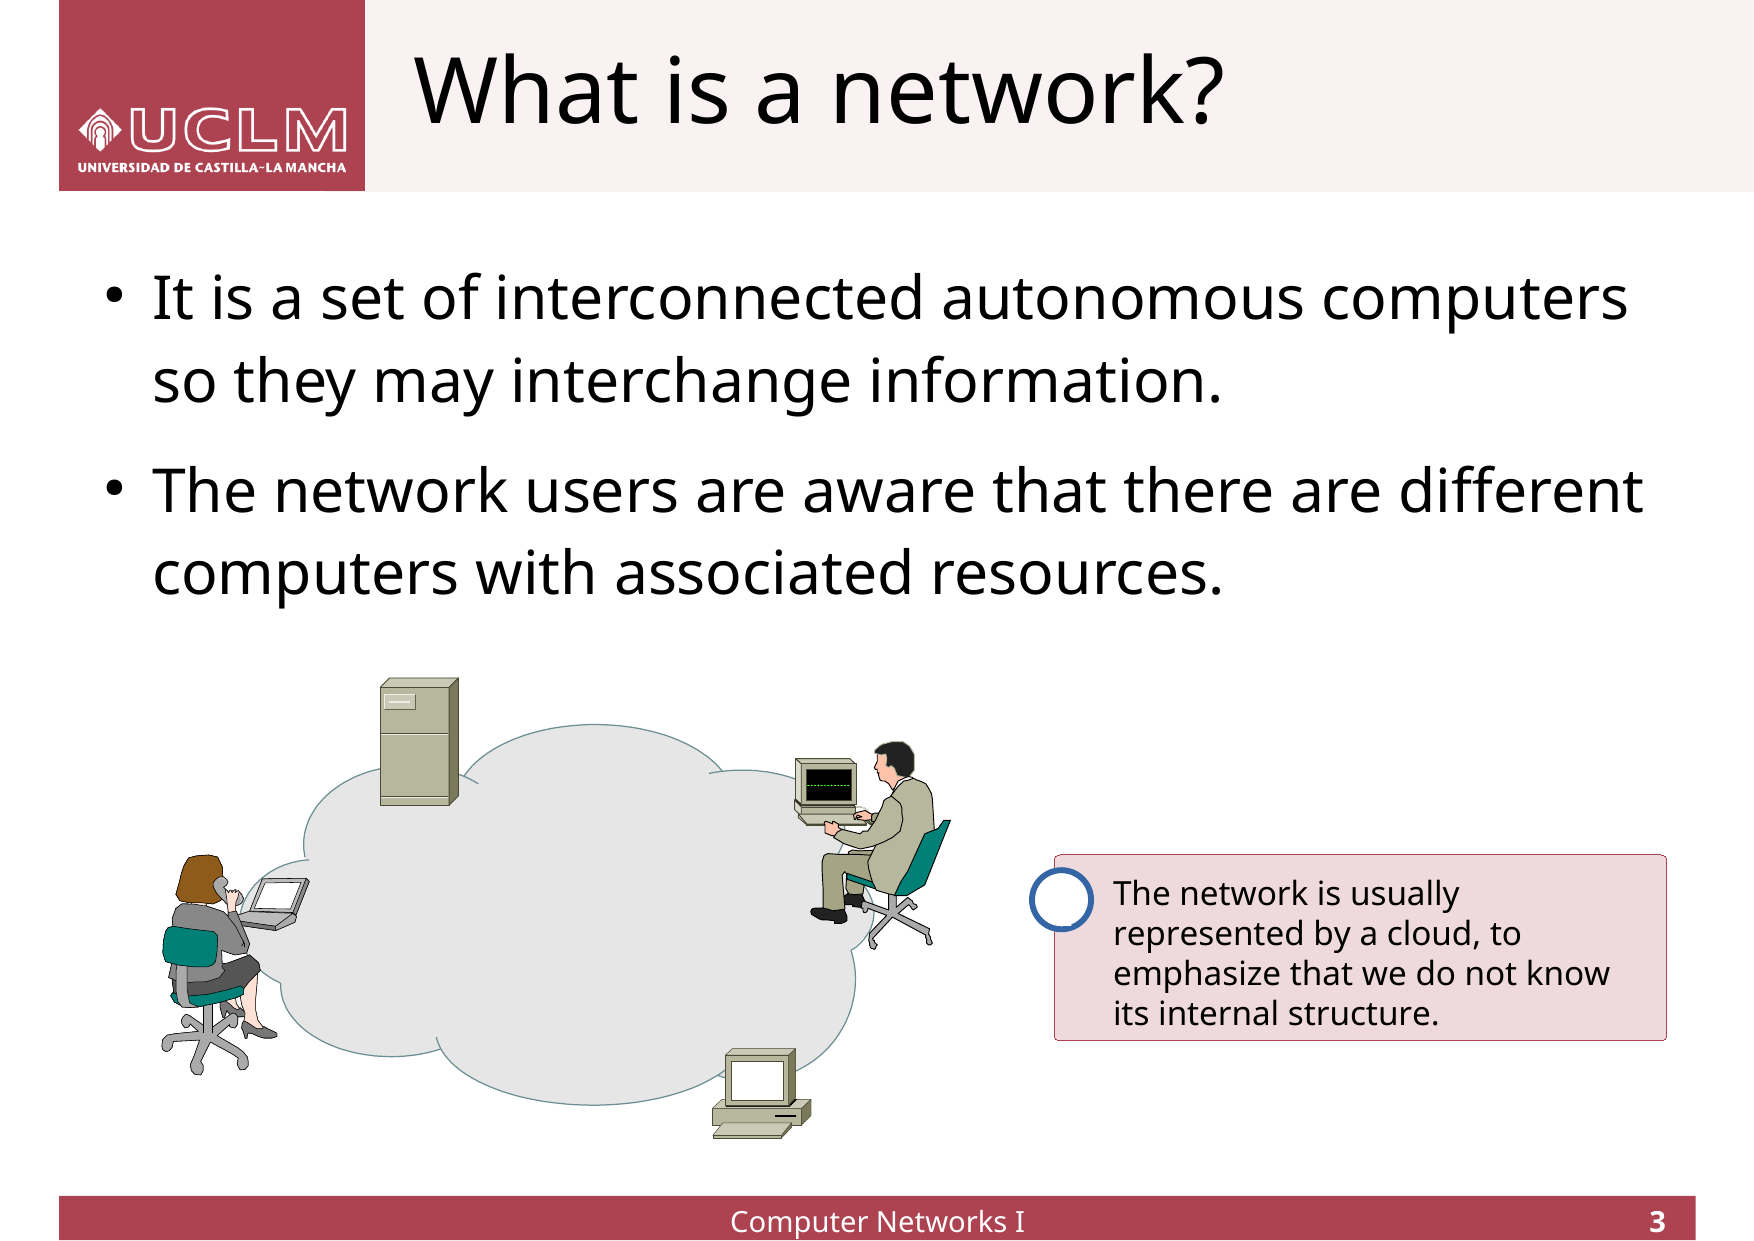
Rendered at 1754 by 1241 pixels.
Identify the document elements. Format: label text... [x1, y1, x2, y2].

text_box The network is usually represented by a cloud, to emphasize that we do not know its internal structure. [1054, 854, 1667, 1041]
picture [711, 1048, 813, 1139]
text_box [303, 724, 856, 1106]
picture [792, 740, 953, 951]
picture [161, 854, 313, 1078]
text_box i [1047, 868, 1076, 958]
title What is a network? [413, 0, 1667, 198]
text_box [1031, 874, 1047, 926]
text_box [1076, 873, 1092, 926]
picture [59, 0, 365, 191]
picture [379, 677, 460, 807]
list It is a set of interconnected autonomous computers so they may interchange information. The network users are aware that there are different computers with associated resources. [87, 254, 1667, 621]
